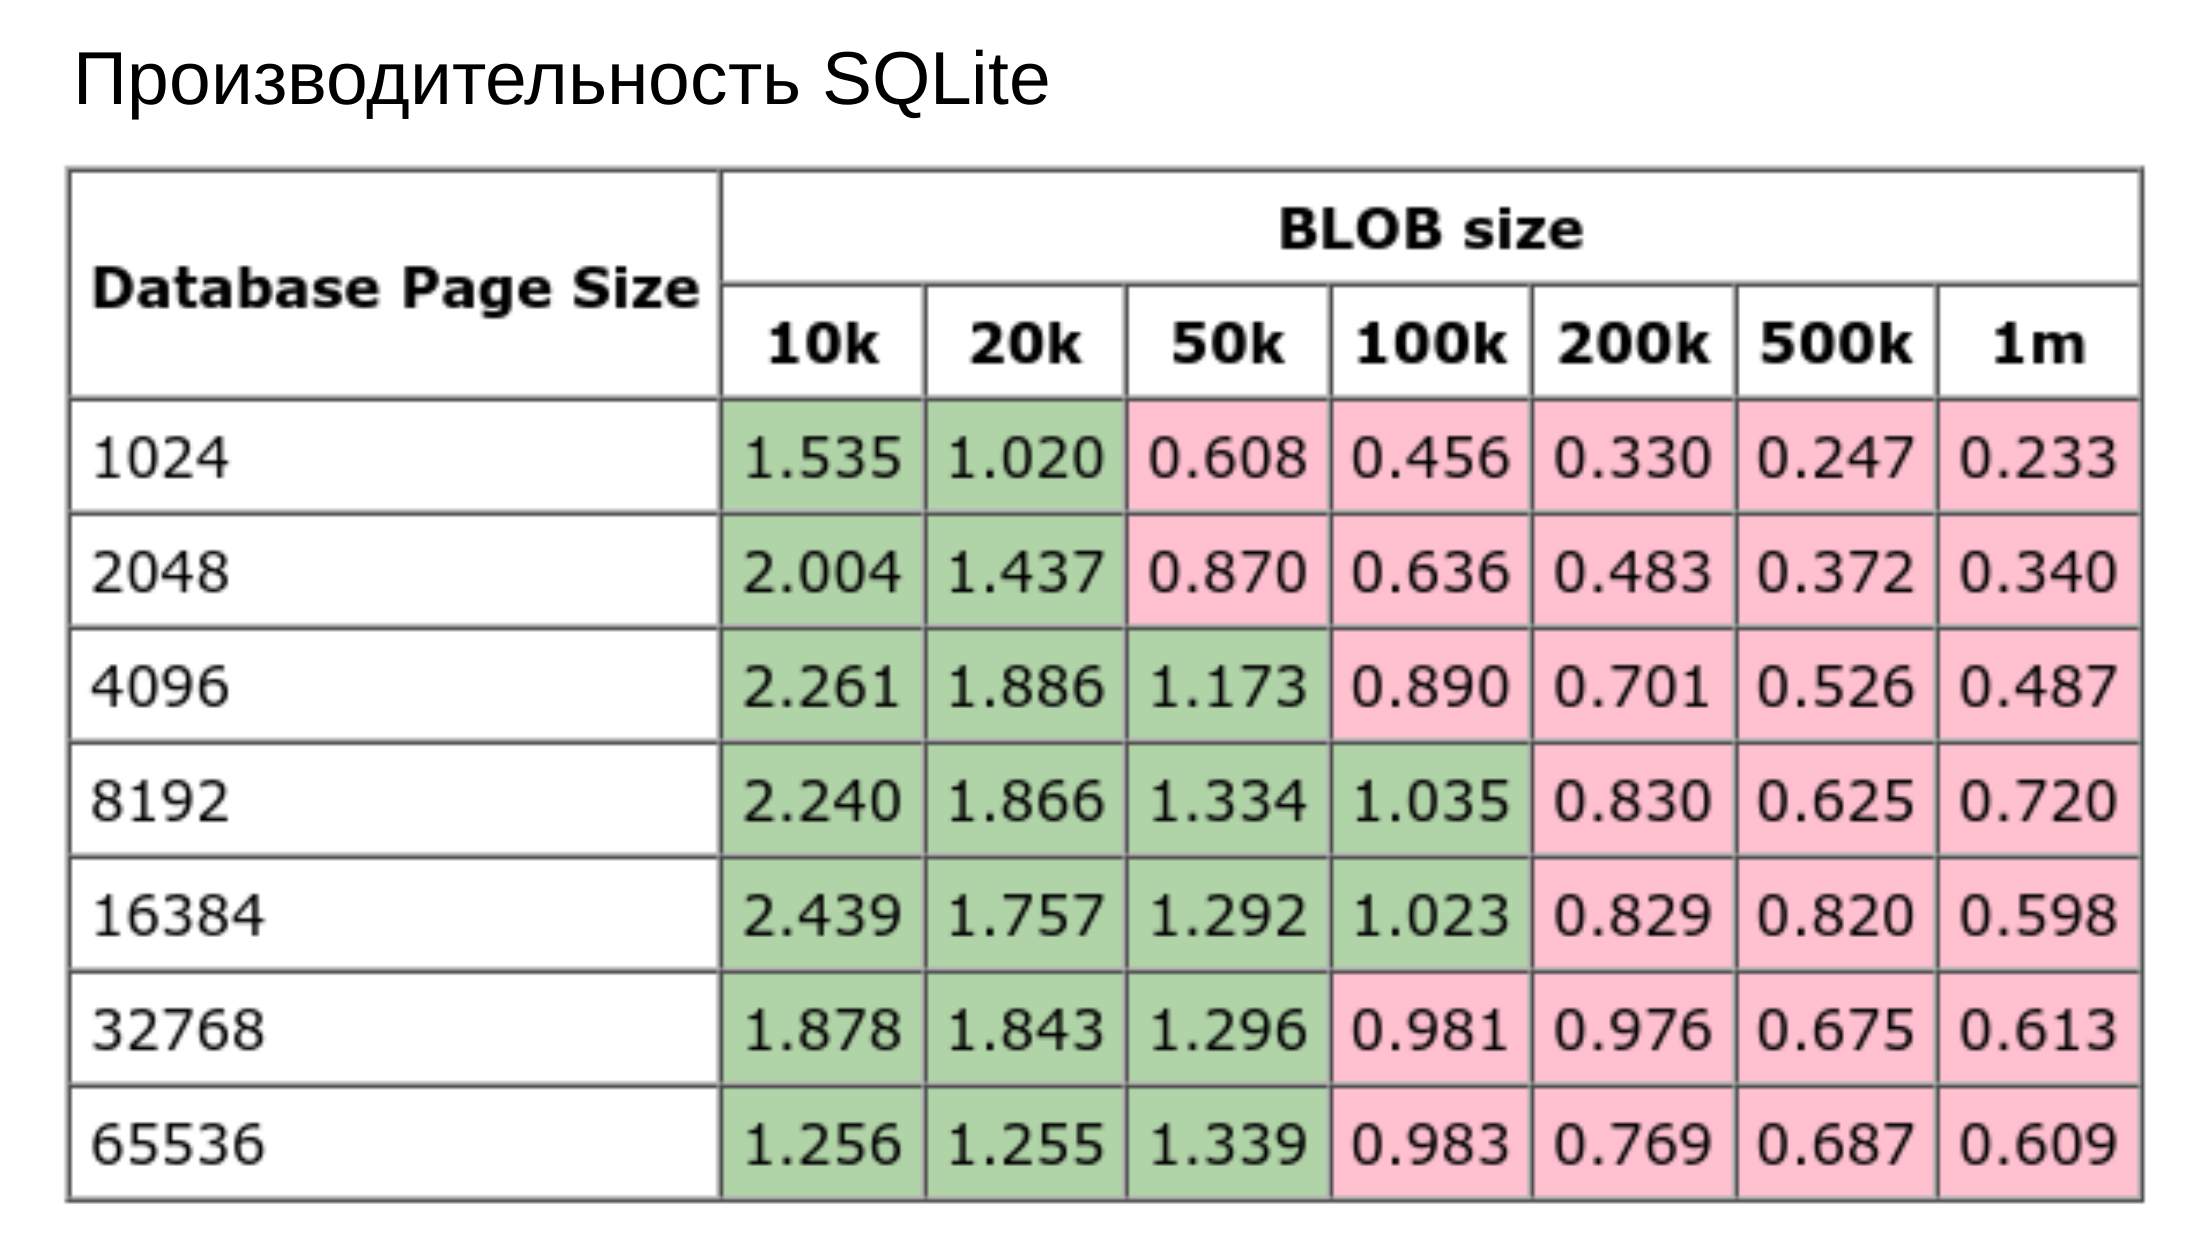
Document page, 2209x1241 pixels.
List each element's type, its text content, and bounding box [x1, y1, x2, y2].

text_box Производительность SQLite [59, 29, 2156, 178]
picture [59, 178, 2156, 1211]
